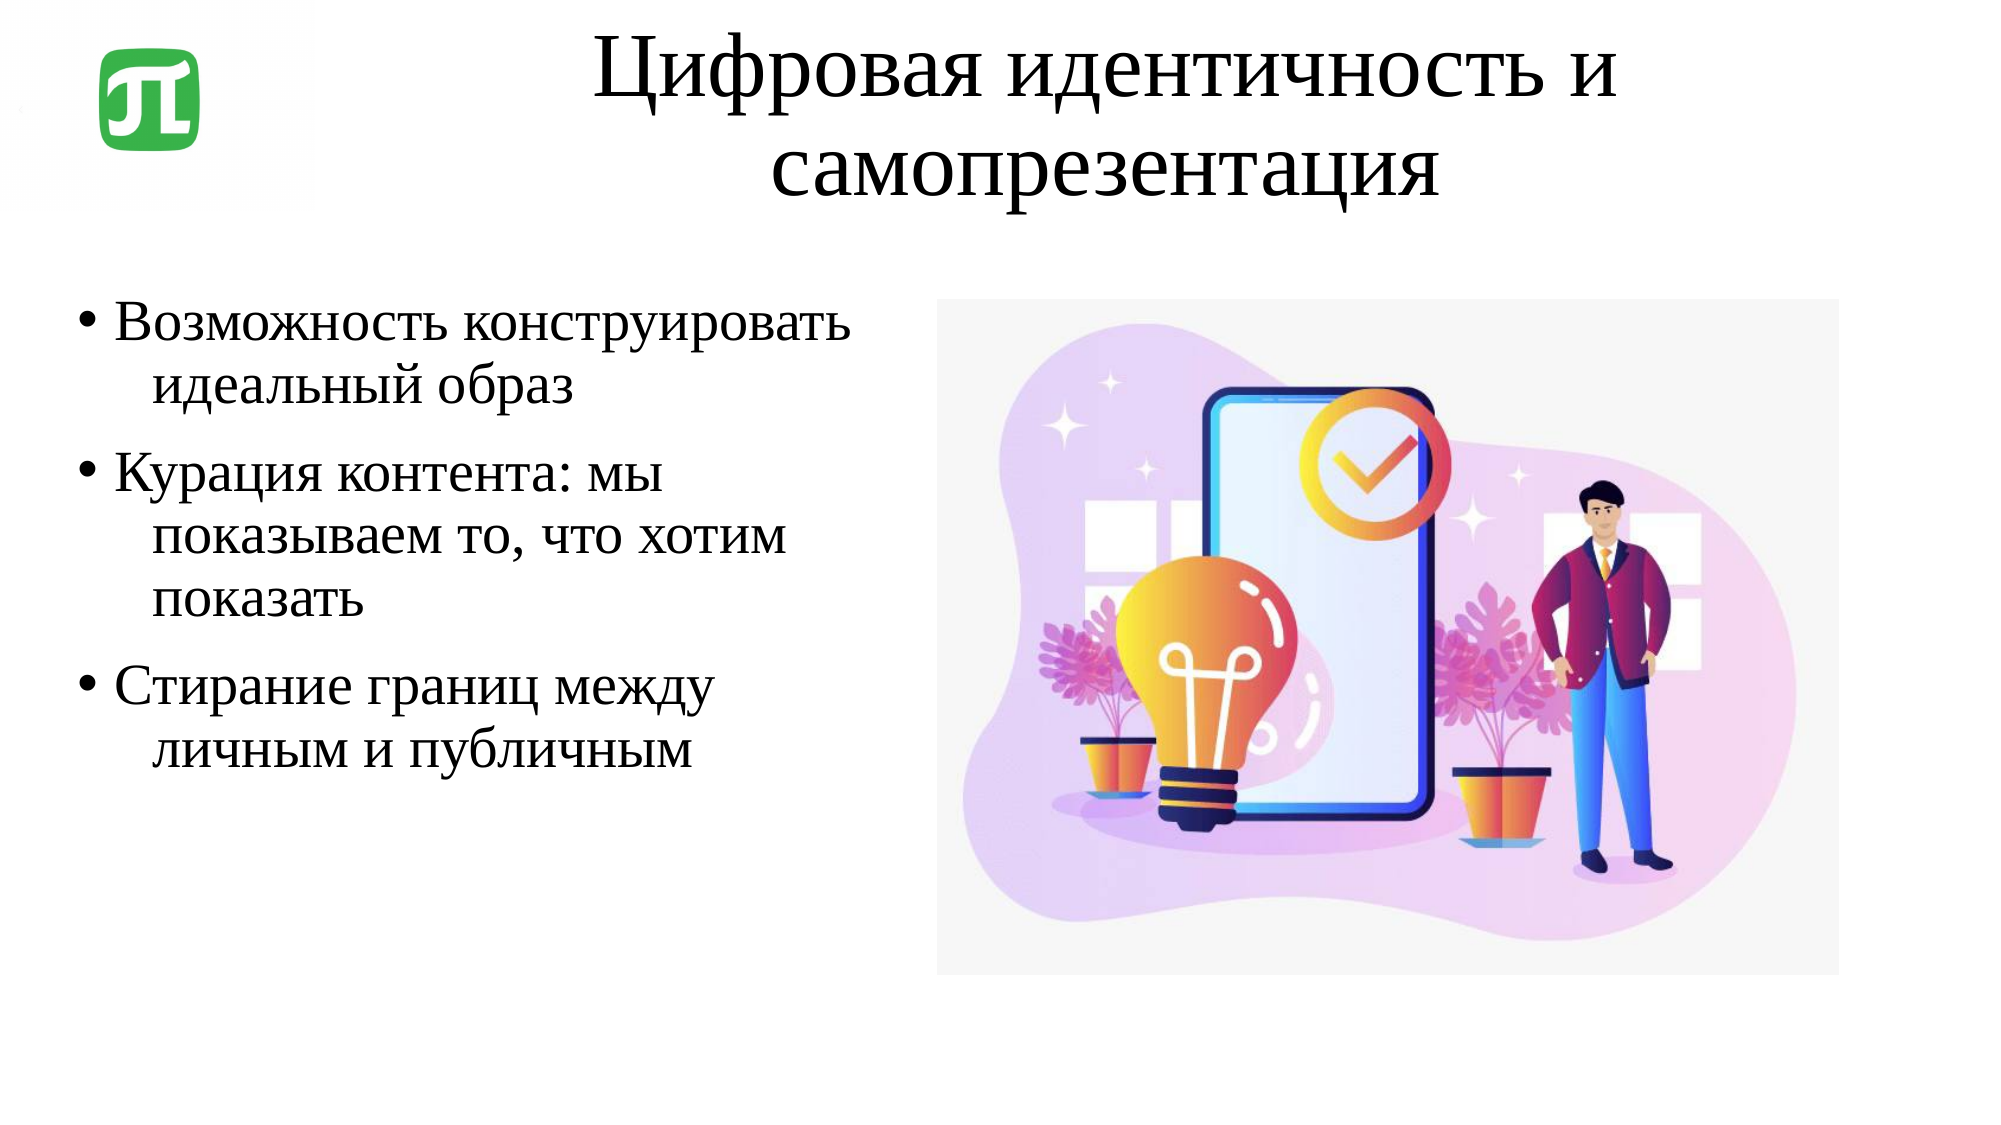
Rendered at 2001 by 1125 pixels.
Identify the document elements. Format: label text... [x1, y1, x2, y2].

picture [0, 0, 315, 211]
picture [937, 299, 1839, 976]
title Цифровая идентичность и самопрезентация [262, 7, 1951, 225]
list Возможность конструировать идеальный образ Курация контента: мы показываем то, что хотим показать Стирание границ между личным и публичным [62, 282, 938, 997]
